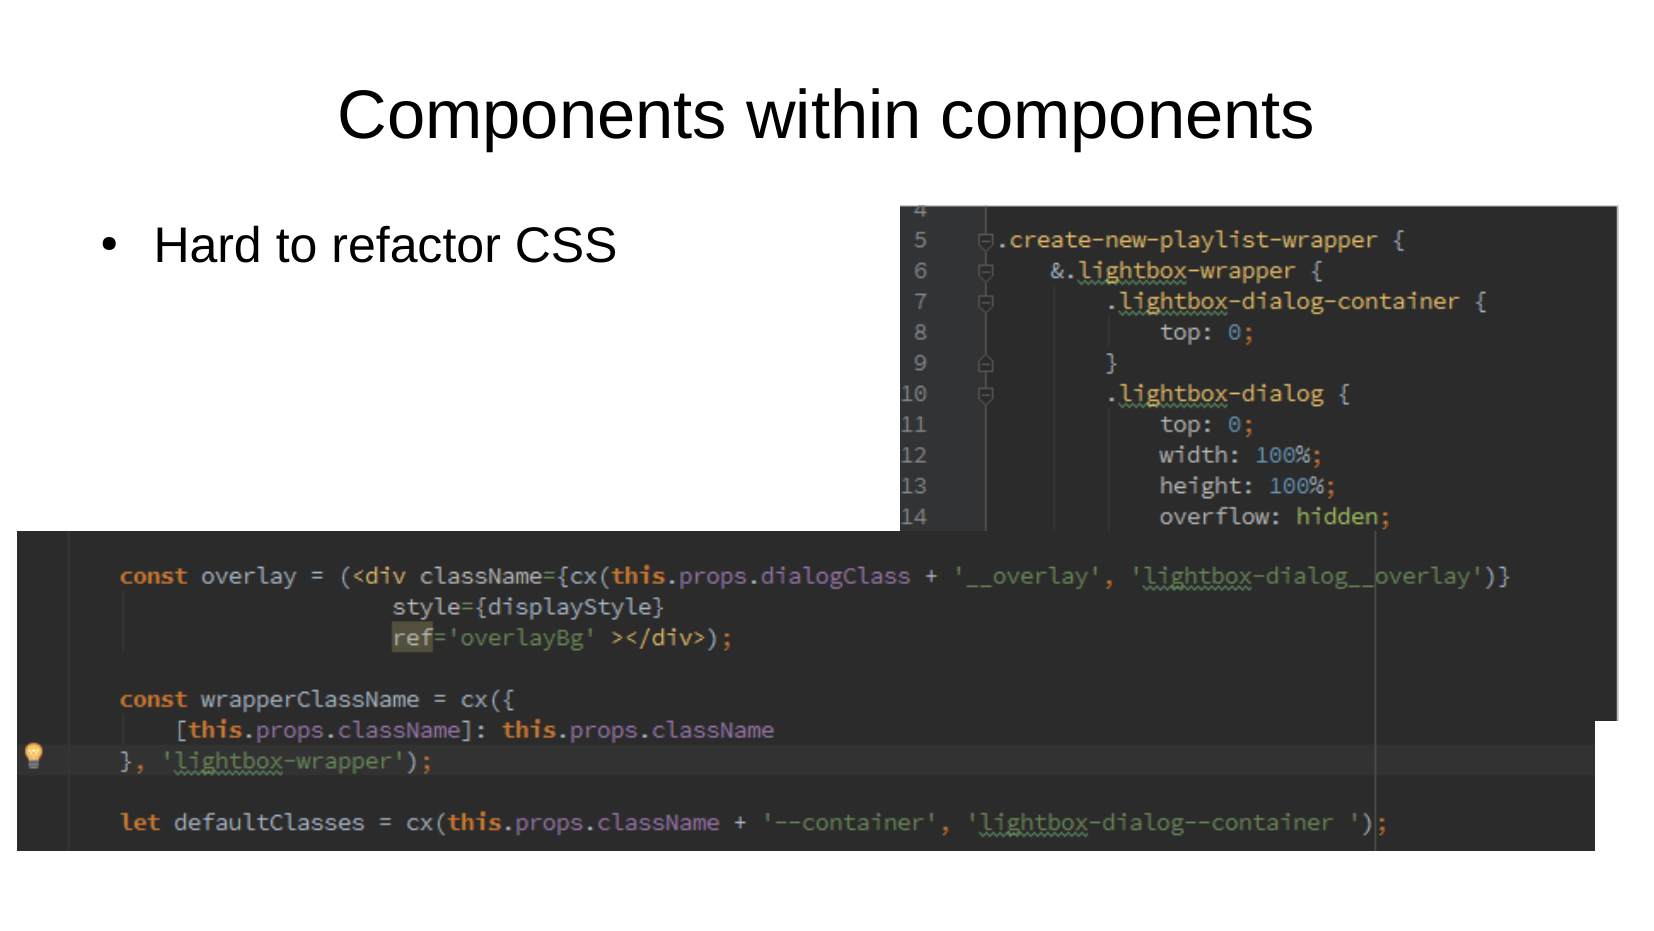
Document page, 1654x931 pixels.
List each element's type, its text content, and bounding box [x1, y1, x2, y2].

picture [17, 205, 1619, 851]
list Hard to refactor CSS [82, 217, 900, 531]
title Components within components [82, 37, 1571, 193]
